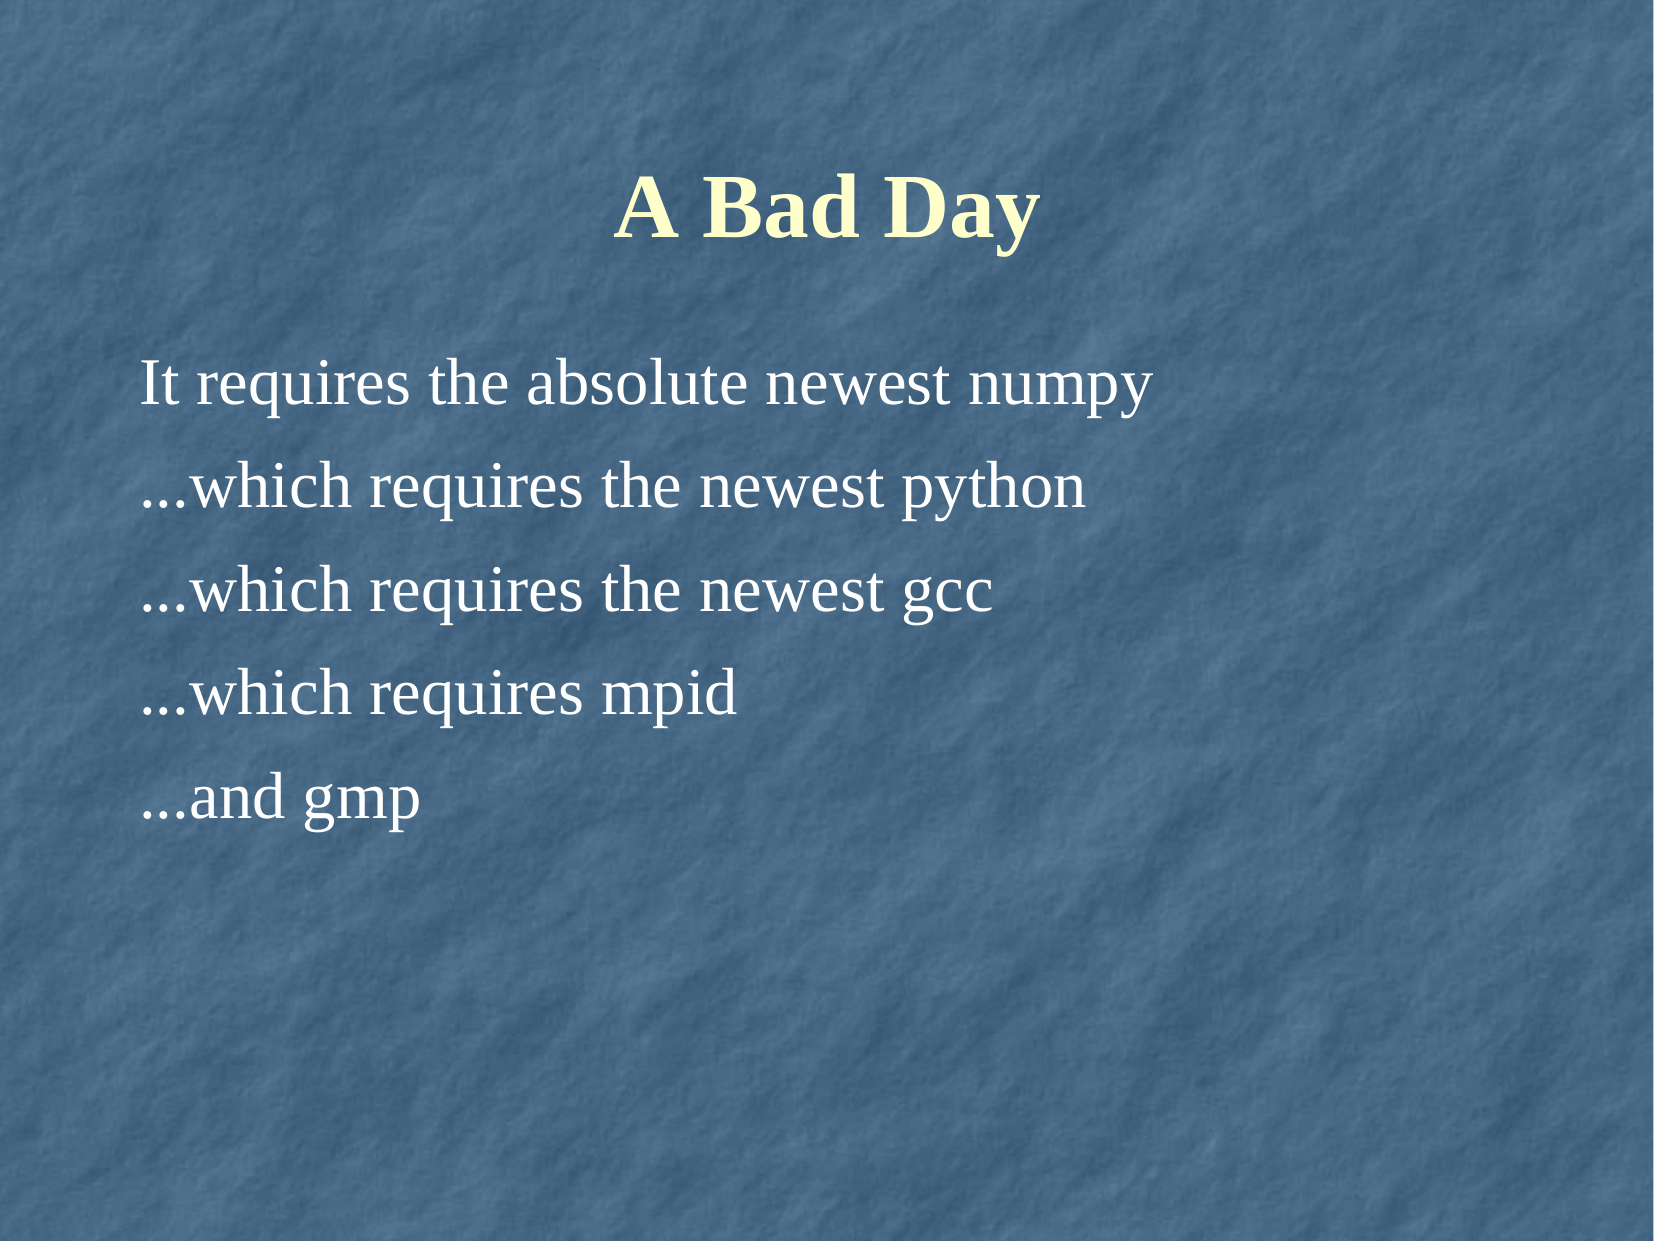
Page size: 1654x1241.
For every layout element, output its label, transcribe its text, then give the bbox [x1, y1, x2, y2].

list It requires the absolute newest numpy ...which requires the newest python ...which requires the newest gcc ...which requires mpid ...and gmp [121, 344, 1534, 1127]
picture [0, 0, 1654, 1241]
title A Bad Day [121, 102, 1534, 311]
